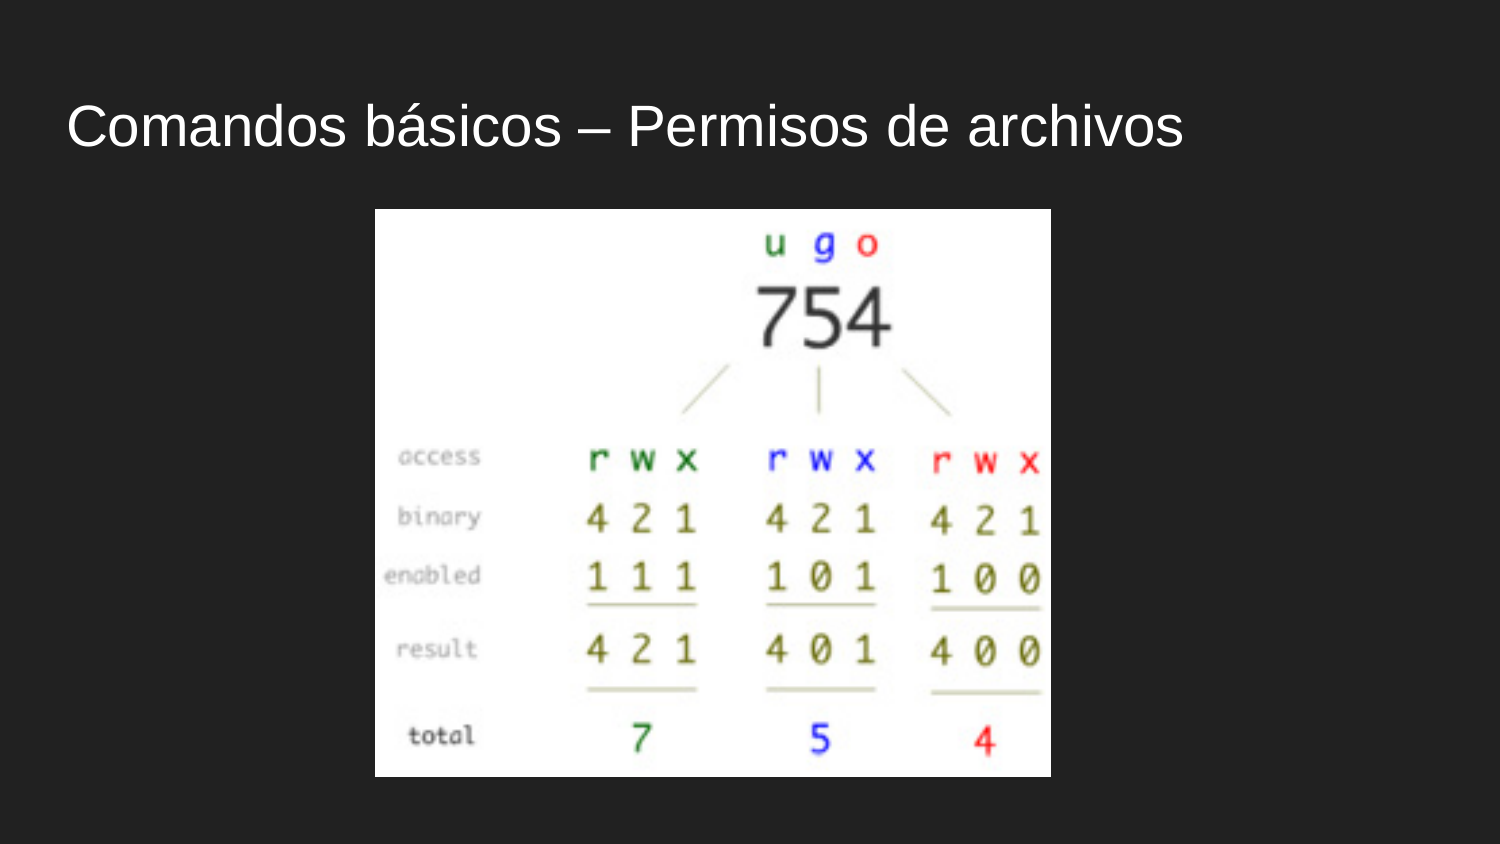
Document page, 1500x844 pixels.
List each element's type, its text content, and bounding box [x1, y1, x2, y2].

picture [375, 209, 1051, 777]
title Comandos básicos – Permisos de archivos [51, 72, 1449, 167]
